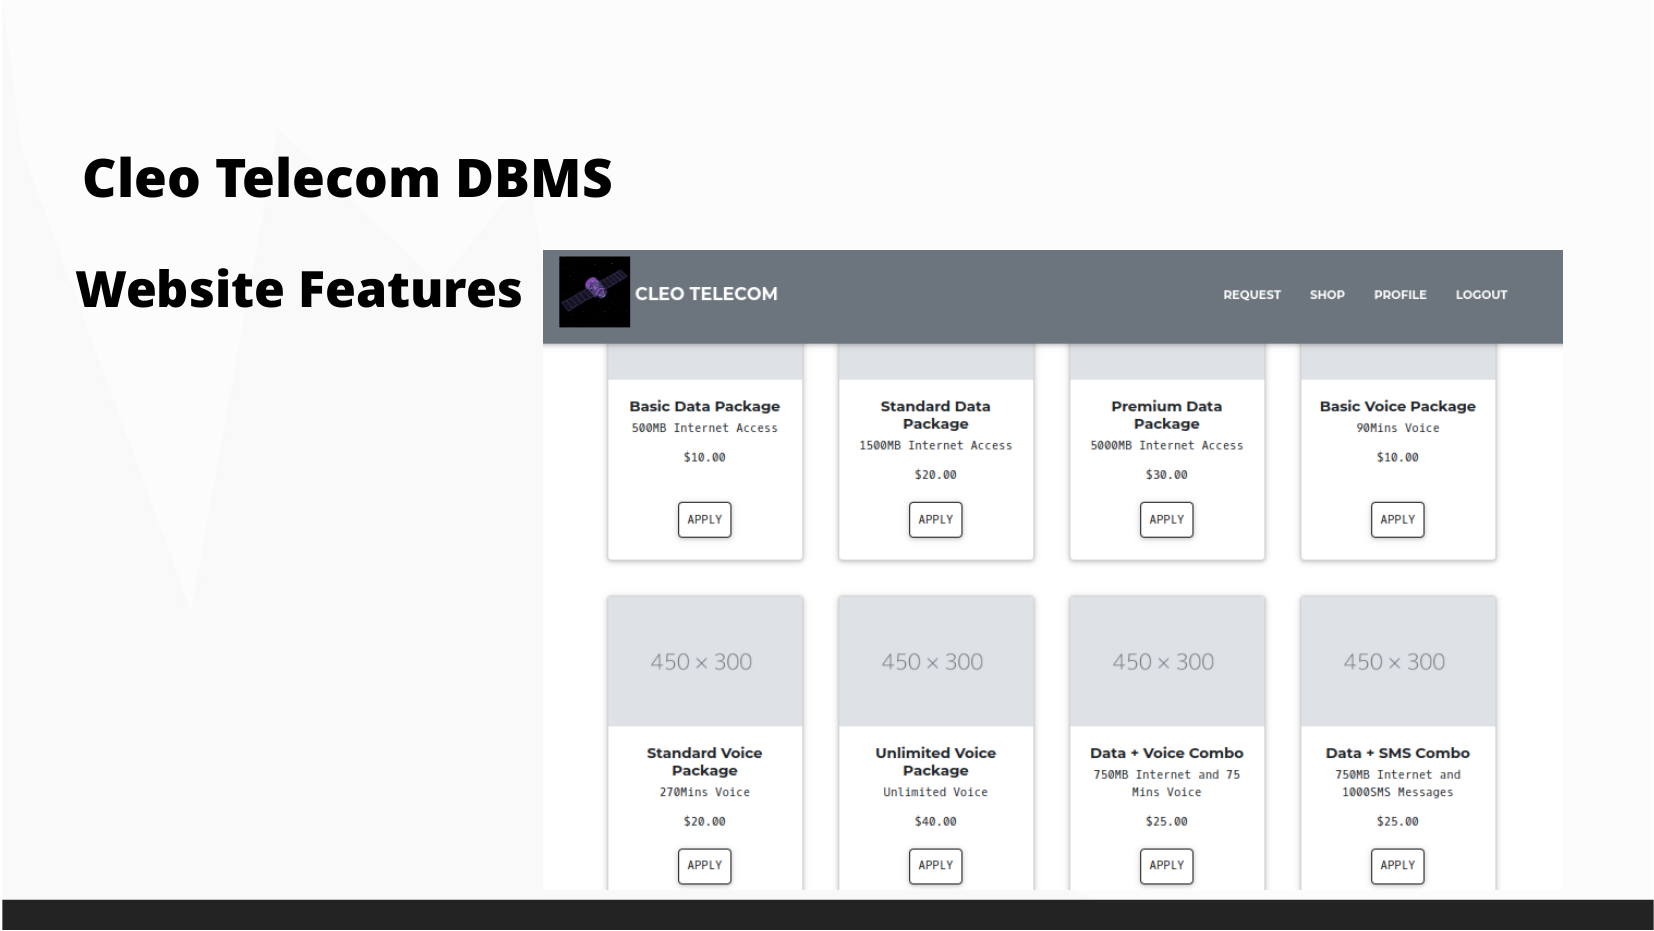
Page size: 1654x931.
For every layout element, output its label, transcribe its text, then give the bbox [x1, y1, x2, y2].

subtitle Website Features [75, 254, 543, 662]
picture [2, 0, 1654, 931]
title Cleo Telecom DBMS [82, 99, 1571, 255]
